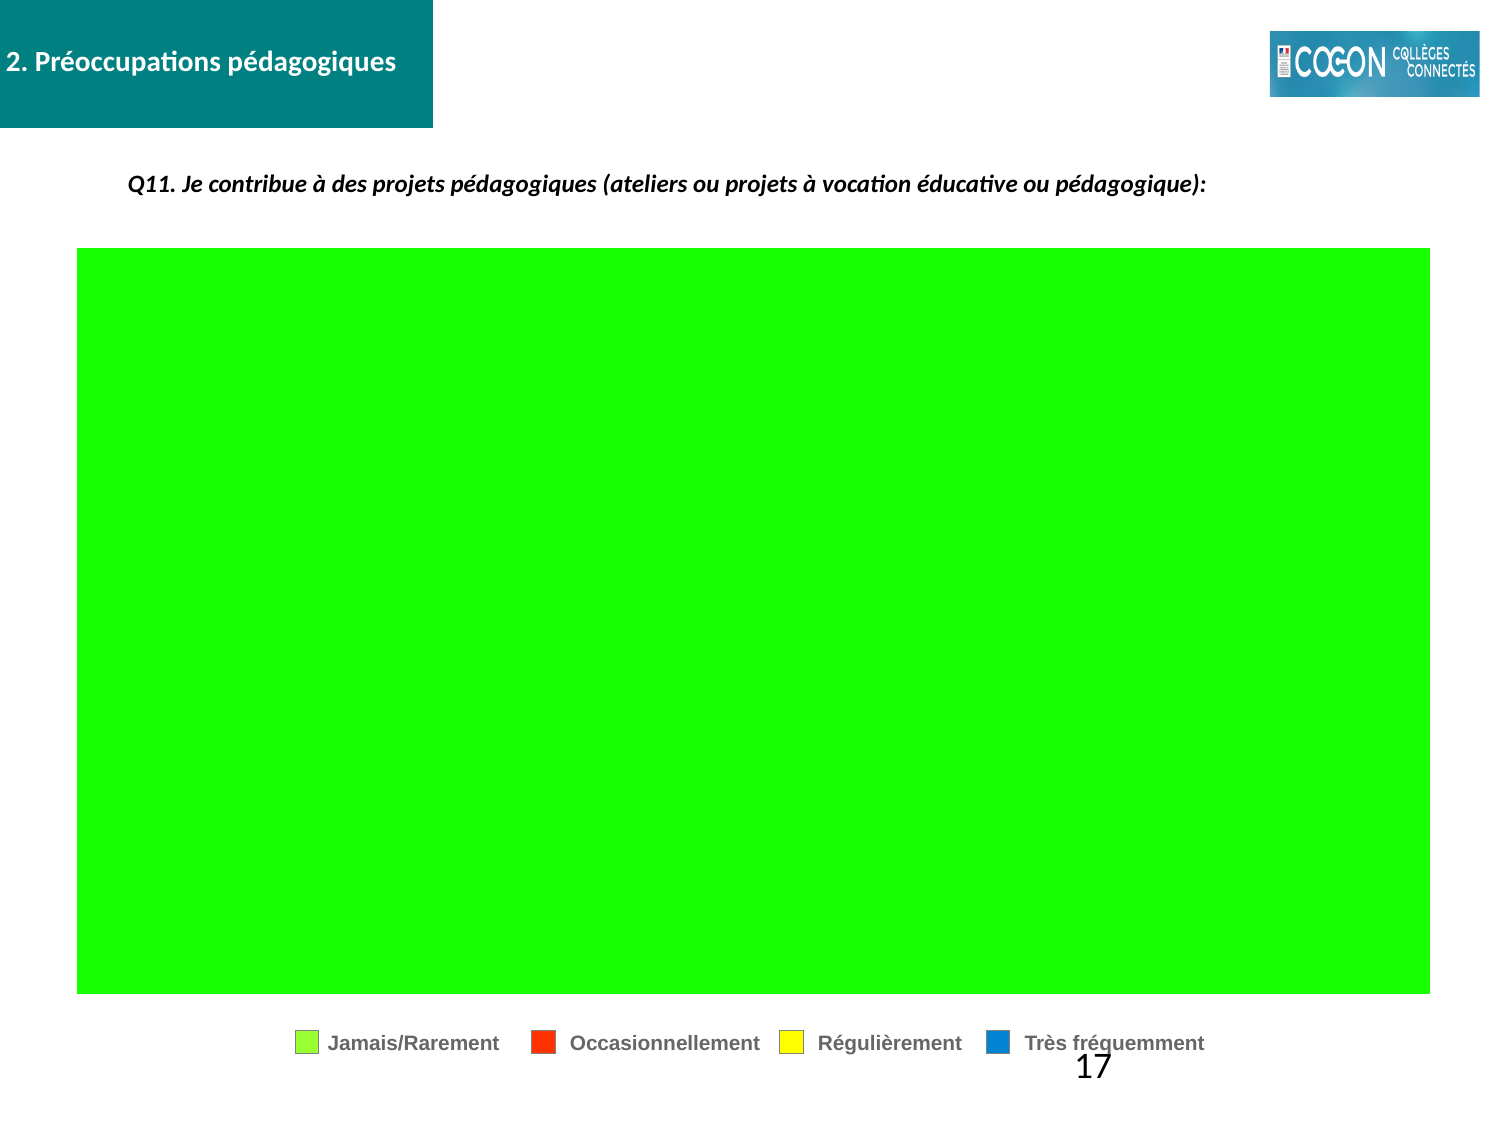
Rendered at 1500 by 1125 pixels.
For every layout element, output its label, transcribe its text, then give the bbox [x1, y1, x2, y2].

picture [1269, 31, 1480, 97]
picture [77, 248, 1430, 994]
text_box [986, 1030, 1009, 1054]
text_box <numéro> [1059, 1042, 1397, 1103]
text_box Occasionnellement [555, 1024, 792, 1064]
text_box Régulièrement [803, 1024, 981, 1064]
text_box 2. Préoccupations pédagogiques [0, 0, 433, 128]
text_box Jamais/Rarement [312, 1024, 532, 1064]
text_box Q11. Je contribue à des projets pédagogiques (ateliers ou projets à vocation éducative ou pédagogique): [112, 166, 1407, 221]
text_box [792, 1030, 803, 1054]
text_box [532, 1030, 555, 1054]
text_box Très fréquemment [1009, 1024, 1223, 1064]
text_box [295, 1030, 312, 1054]
